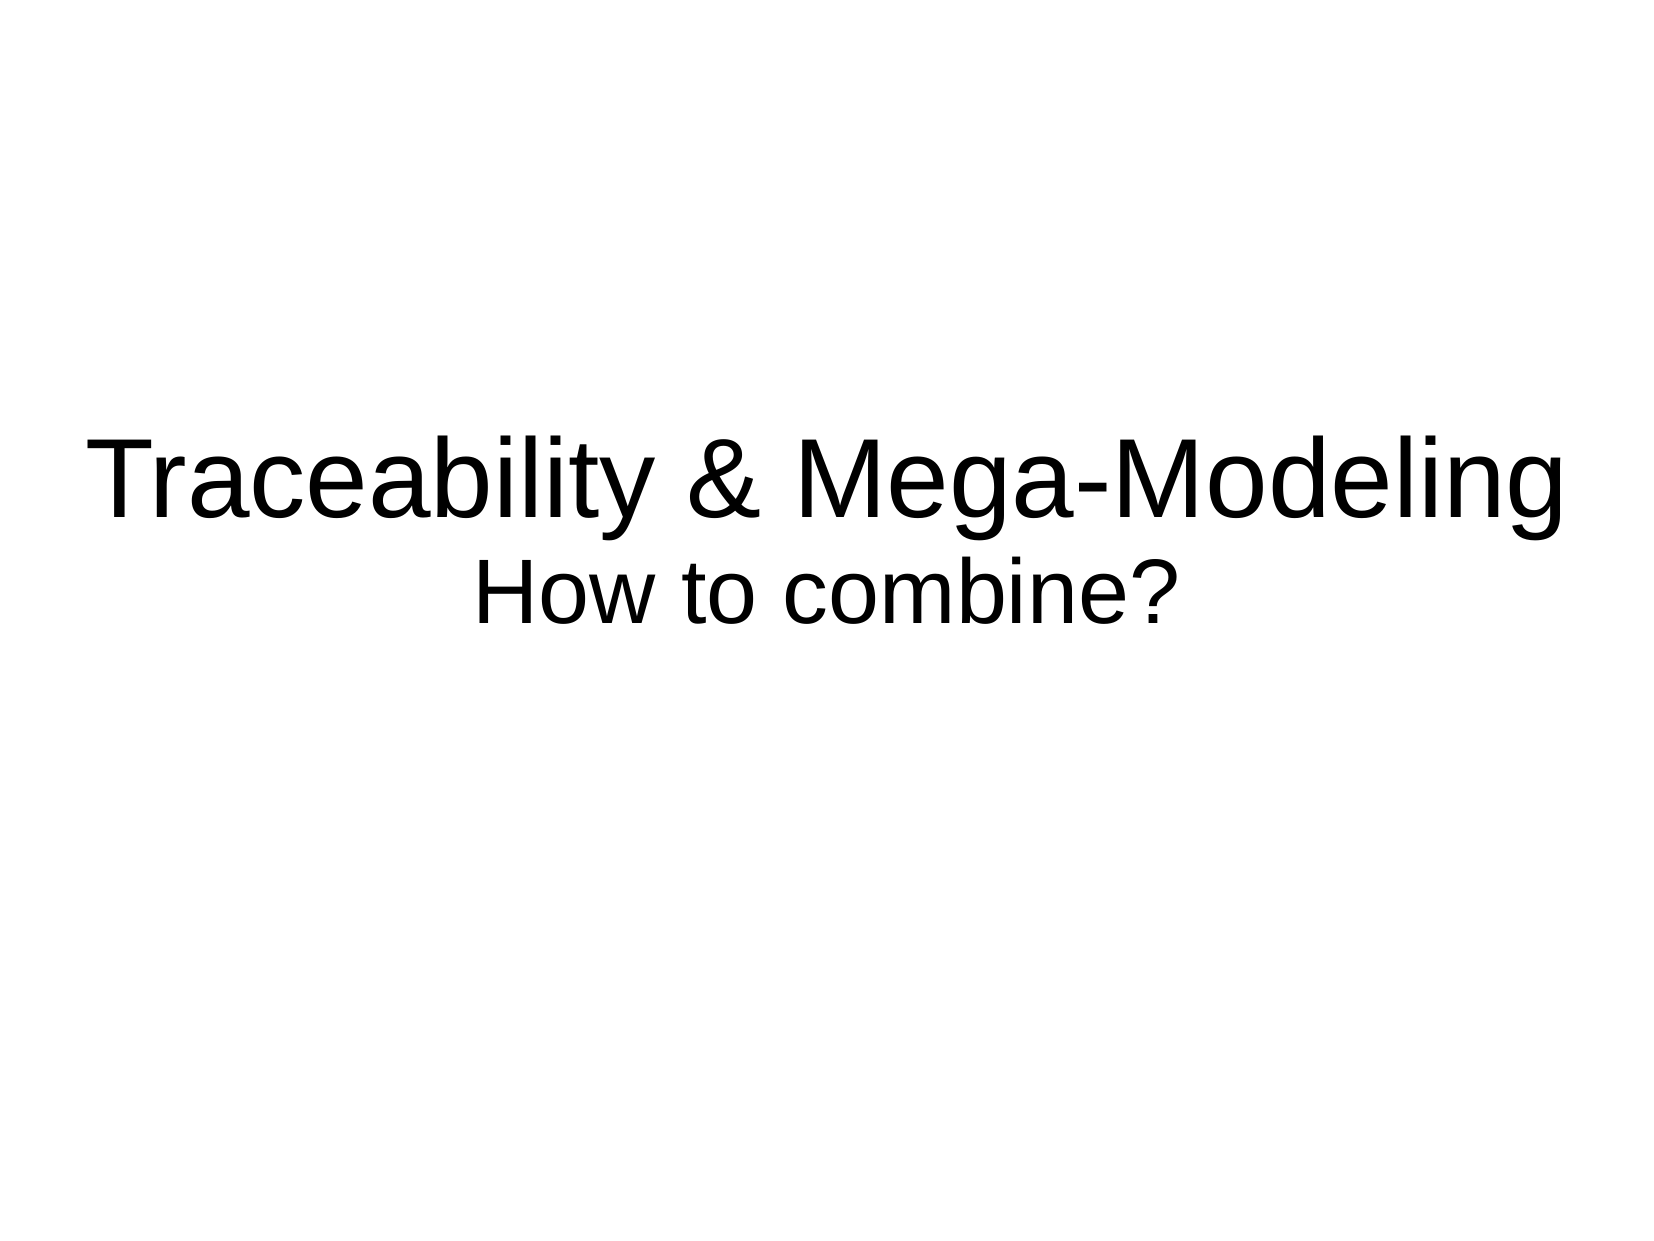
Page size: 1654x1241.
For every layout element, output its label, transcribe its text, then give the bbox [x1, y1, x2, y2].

subtitle Traceability & Mega-Modeling How to combine? [82, 49, 1571, 1010]
